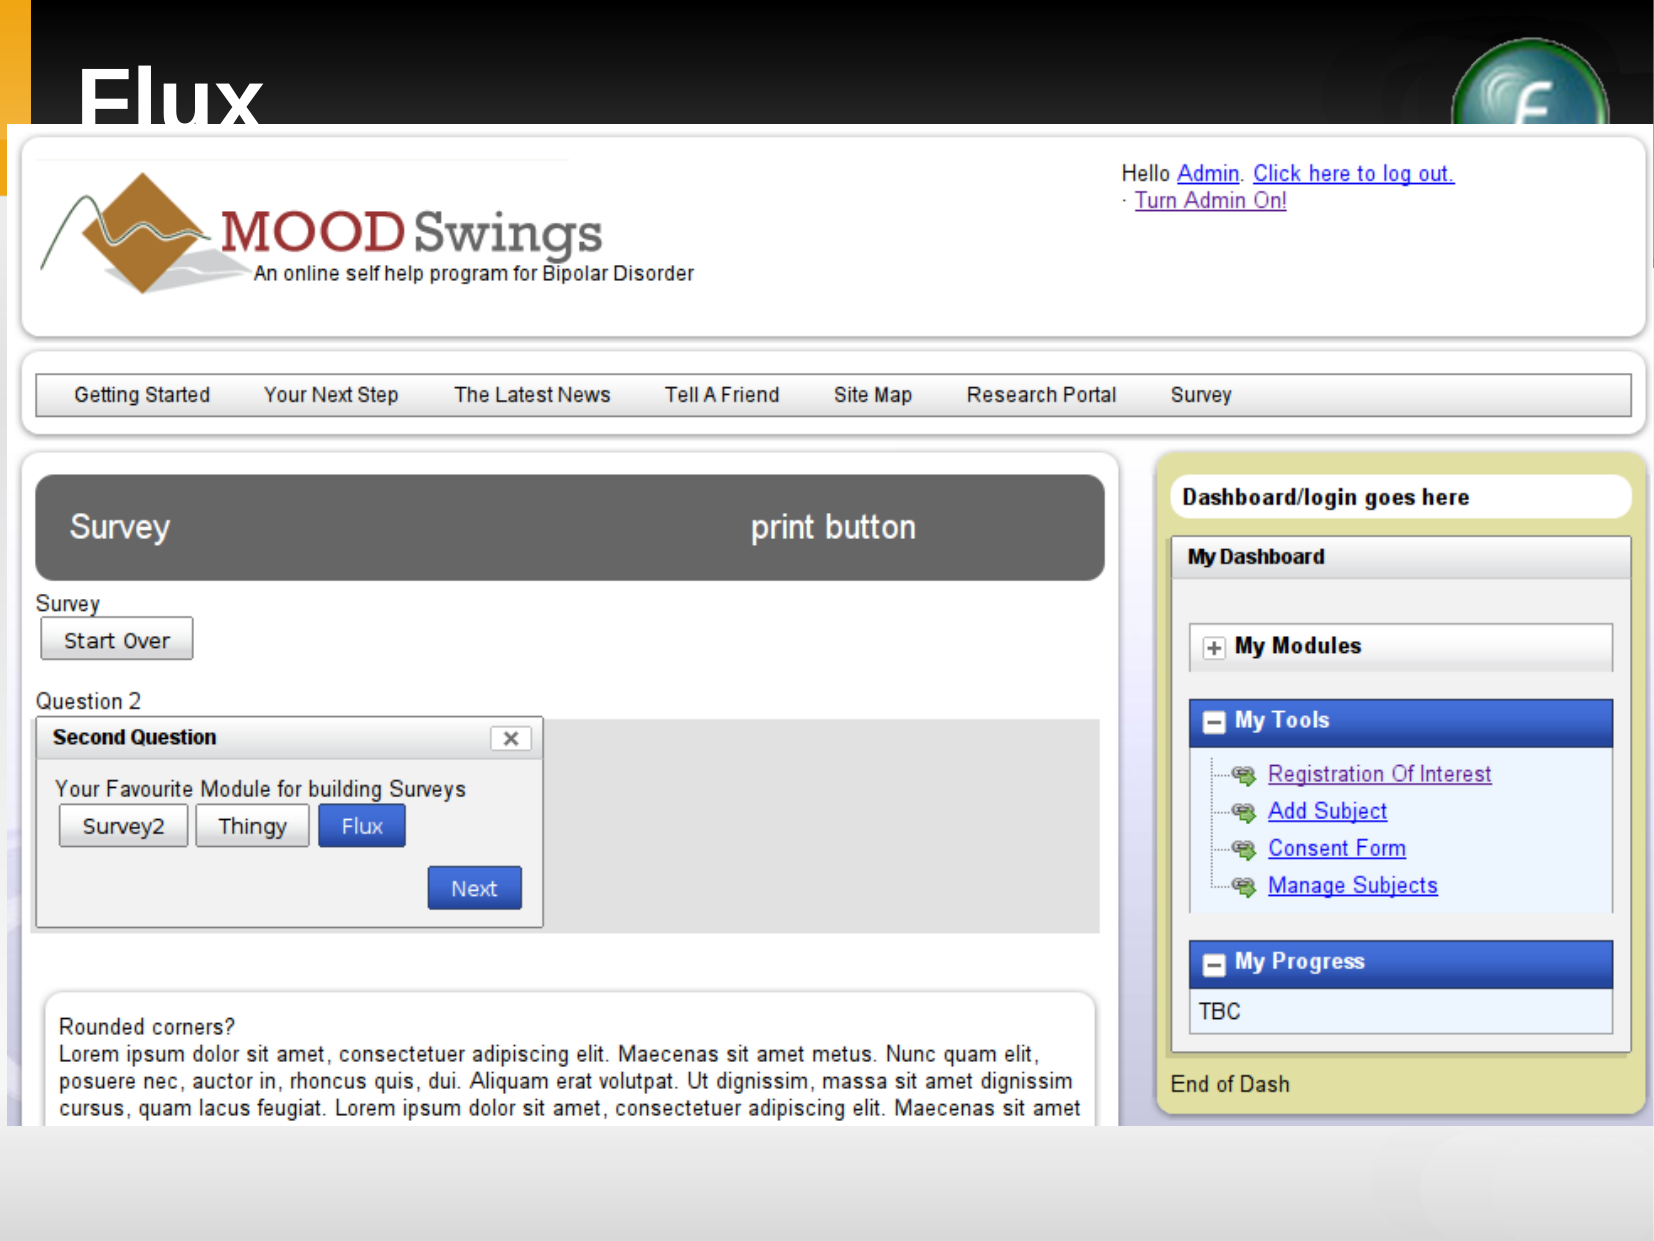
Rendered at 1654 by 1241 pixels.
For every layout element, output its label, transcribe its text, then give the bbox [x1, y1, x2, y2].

title Flux [76, 0, 1565, 124]
picture [0, 0, 1654, 1241]
